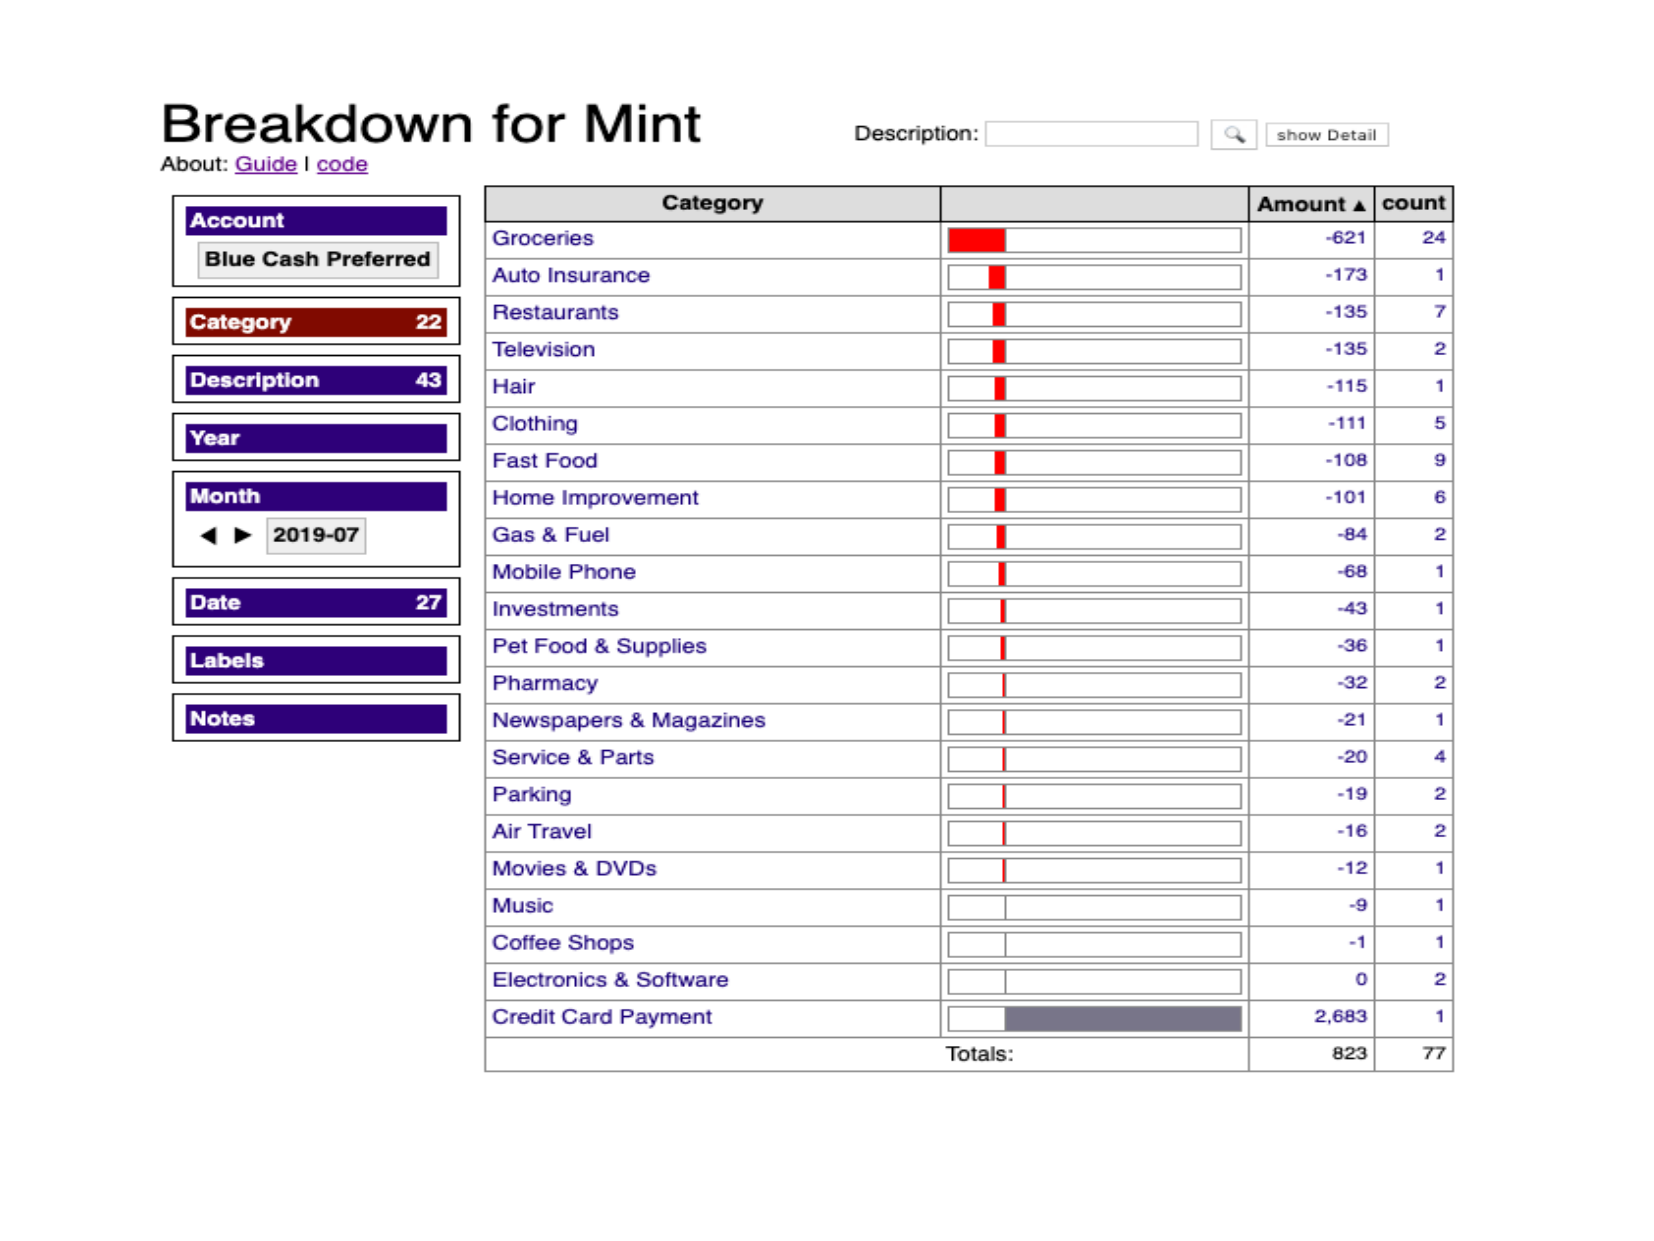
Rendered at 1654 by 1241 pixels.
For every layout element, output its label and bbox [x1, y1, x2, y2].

picture [149, 89, 1486, 1095]
